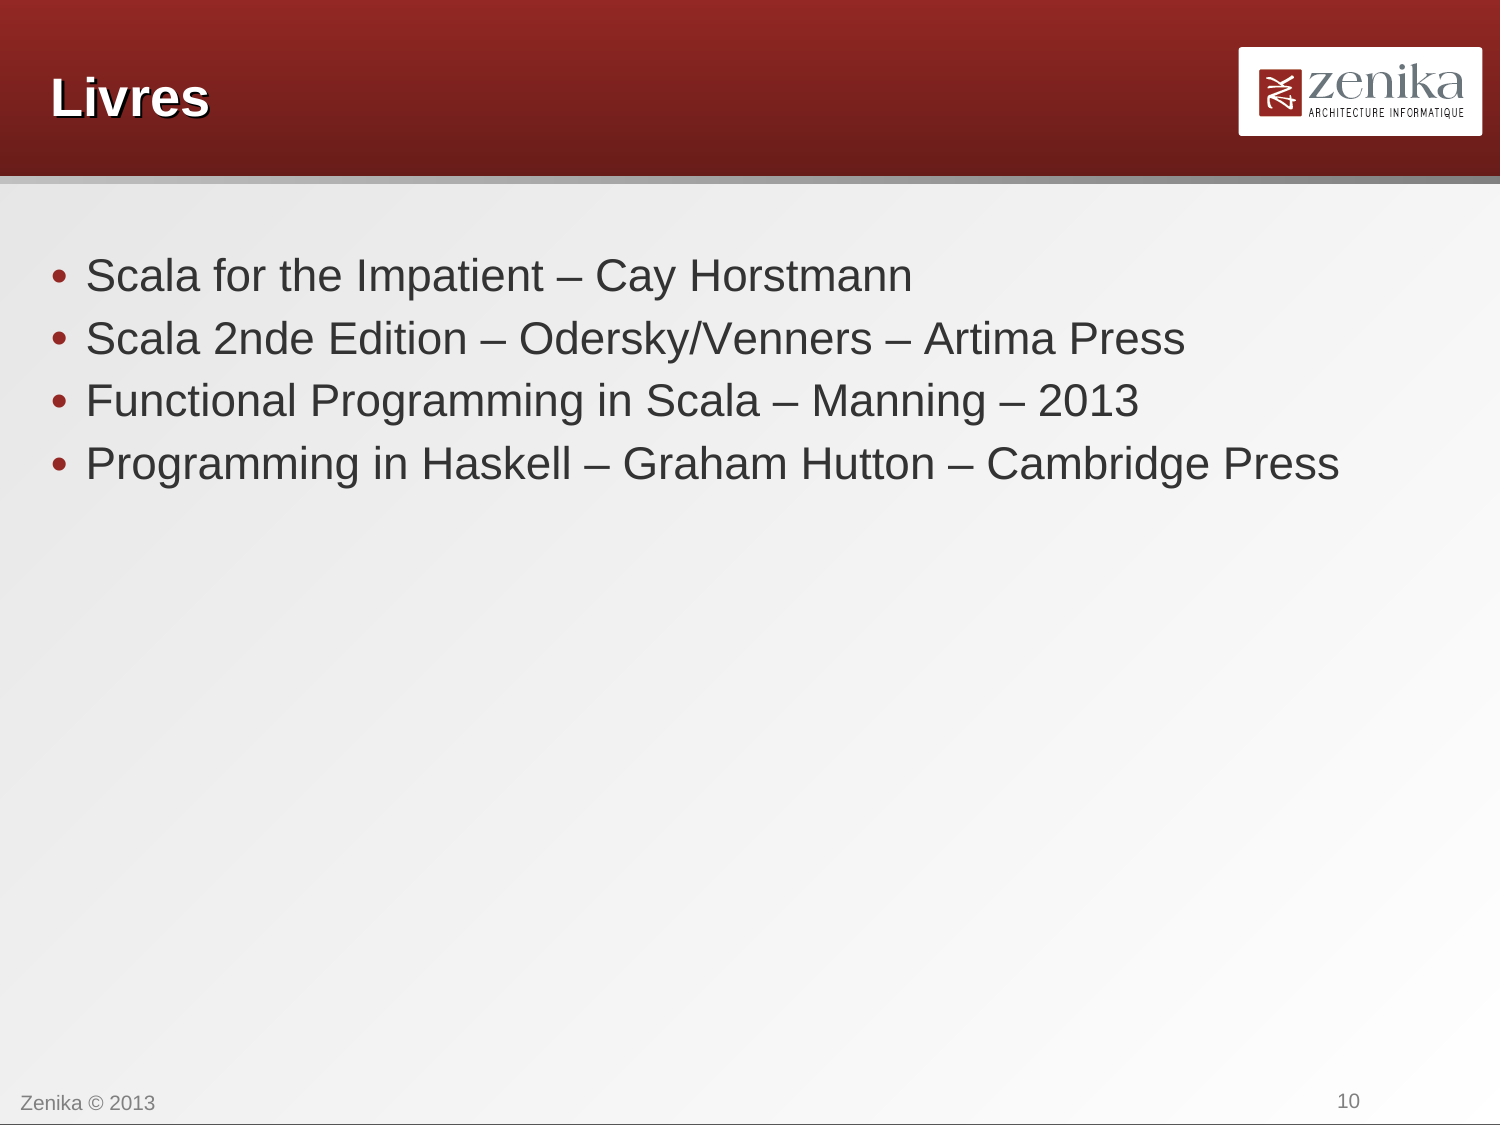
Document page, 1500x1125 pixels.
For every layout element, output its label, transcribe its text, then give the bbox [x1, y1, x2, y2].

title Livres [50, 15, 1206, 180]
list Scala for the Impatient – Cay Horstmann Scala 2nde Edition – Odersky/Venners – Artima Press Functional Programming in Scala – Manning – 2013 Programming in Haskell – Graham Hutton – Cambridge Press [50, 249, 1435, 1079]
picture [1257, 58, 1464, 125]
